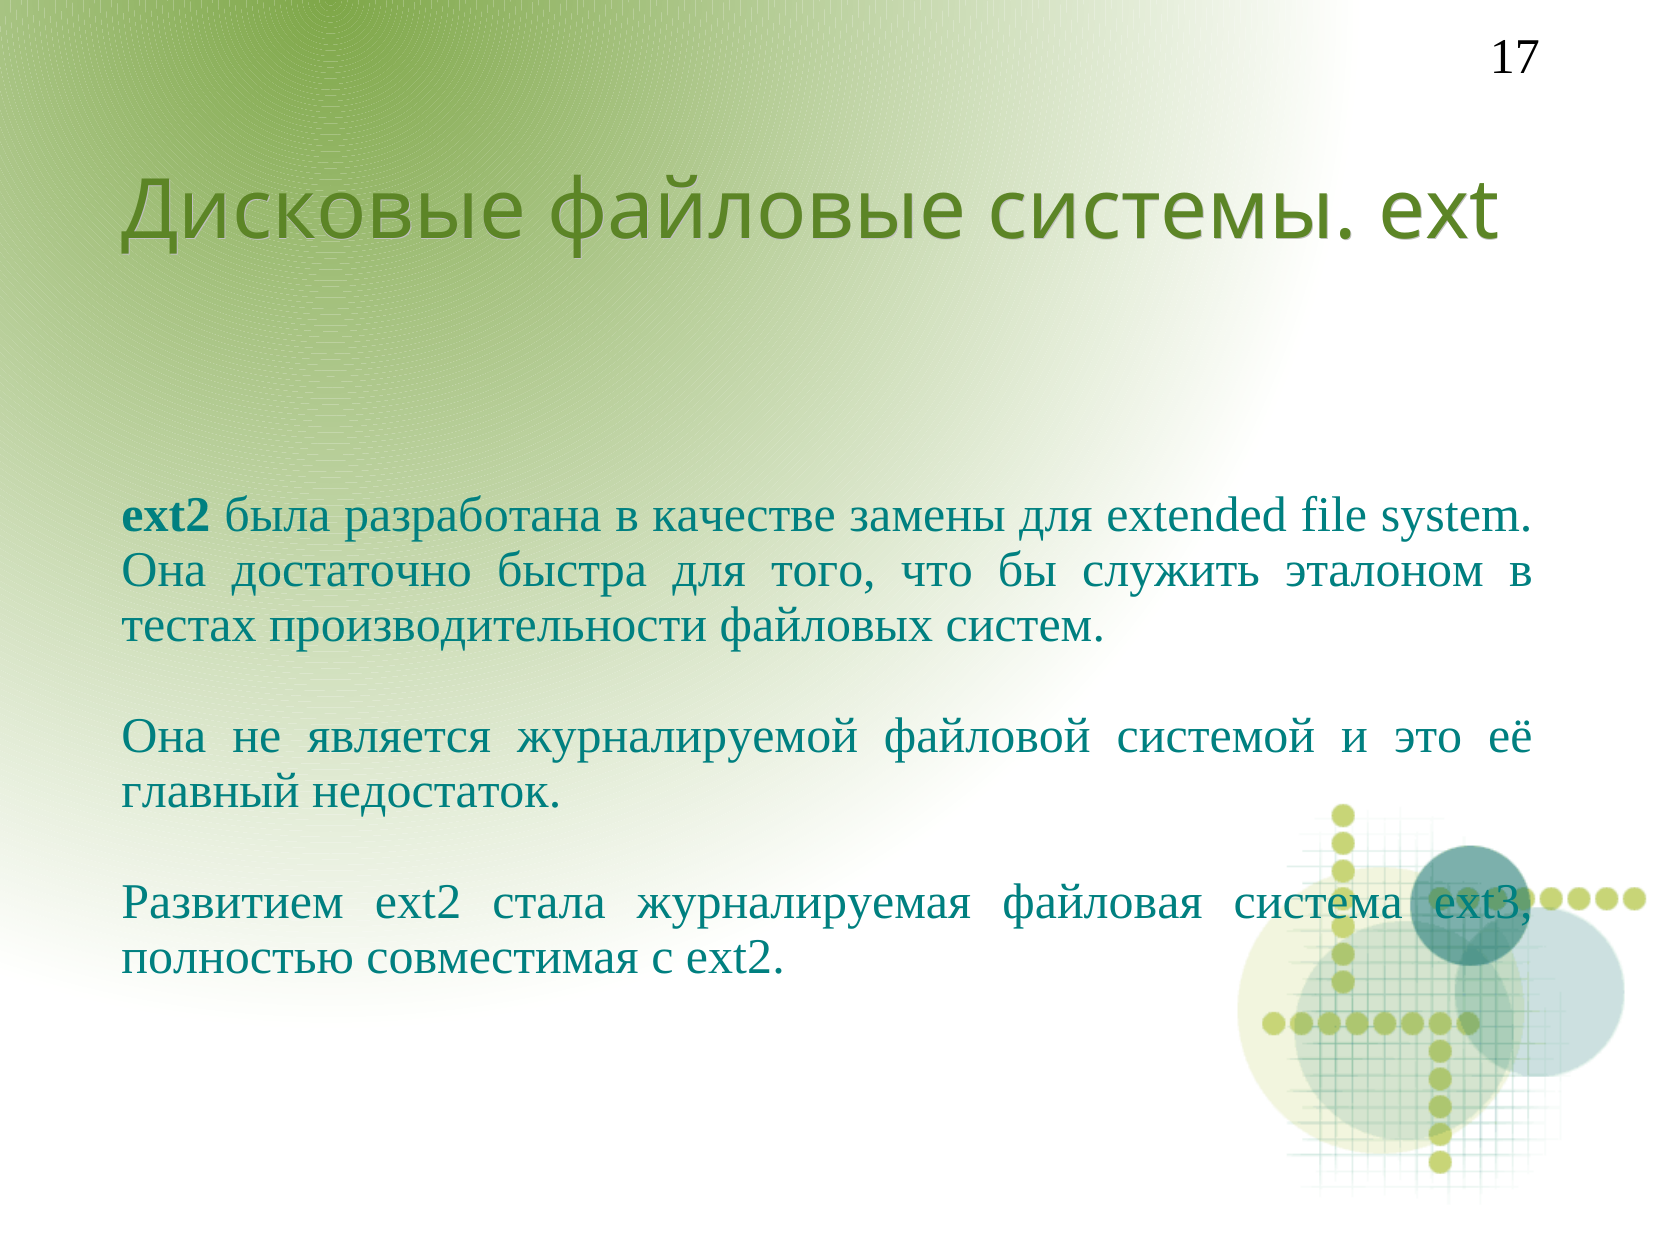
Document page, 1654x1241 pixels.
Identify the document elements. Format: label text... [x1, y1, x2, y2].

picture [1224, 792, 1654, 1211]
text_box <номер> [1500, 29, 1654, 89]
title Дисковые файловые системы. ext [121, 102, 1534, 311]
subtitle ext2 была разработана в качестве замены для extended file system. Она достаточно быстра для того, что бы служить эталоном в тестах производительности файловых систем. Она не является журналируемой файловой системой и это её главный недостаток. Развитием ext2 стала журналируемая файловая система ext3, полностью совместимая с ext2. [121, 344, 1534, 1127]
